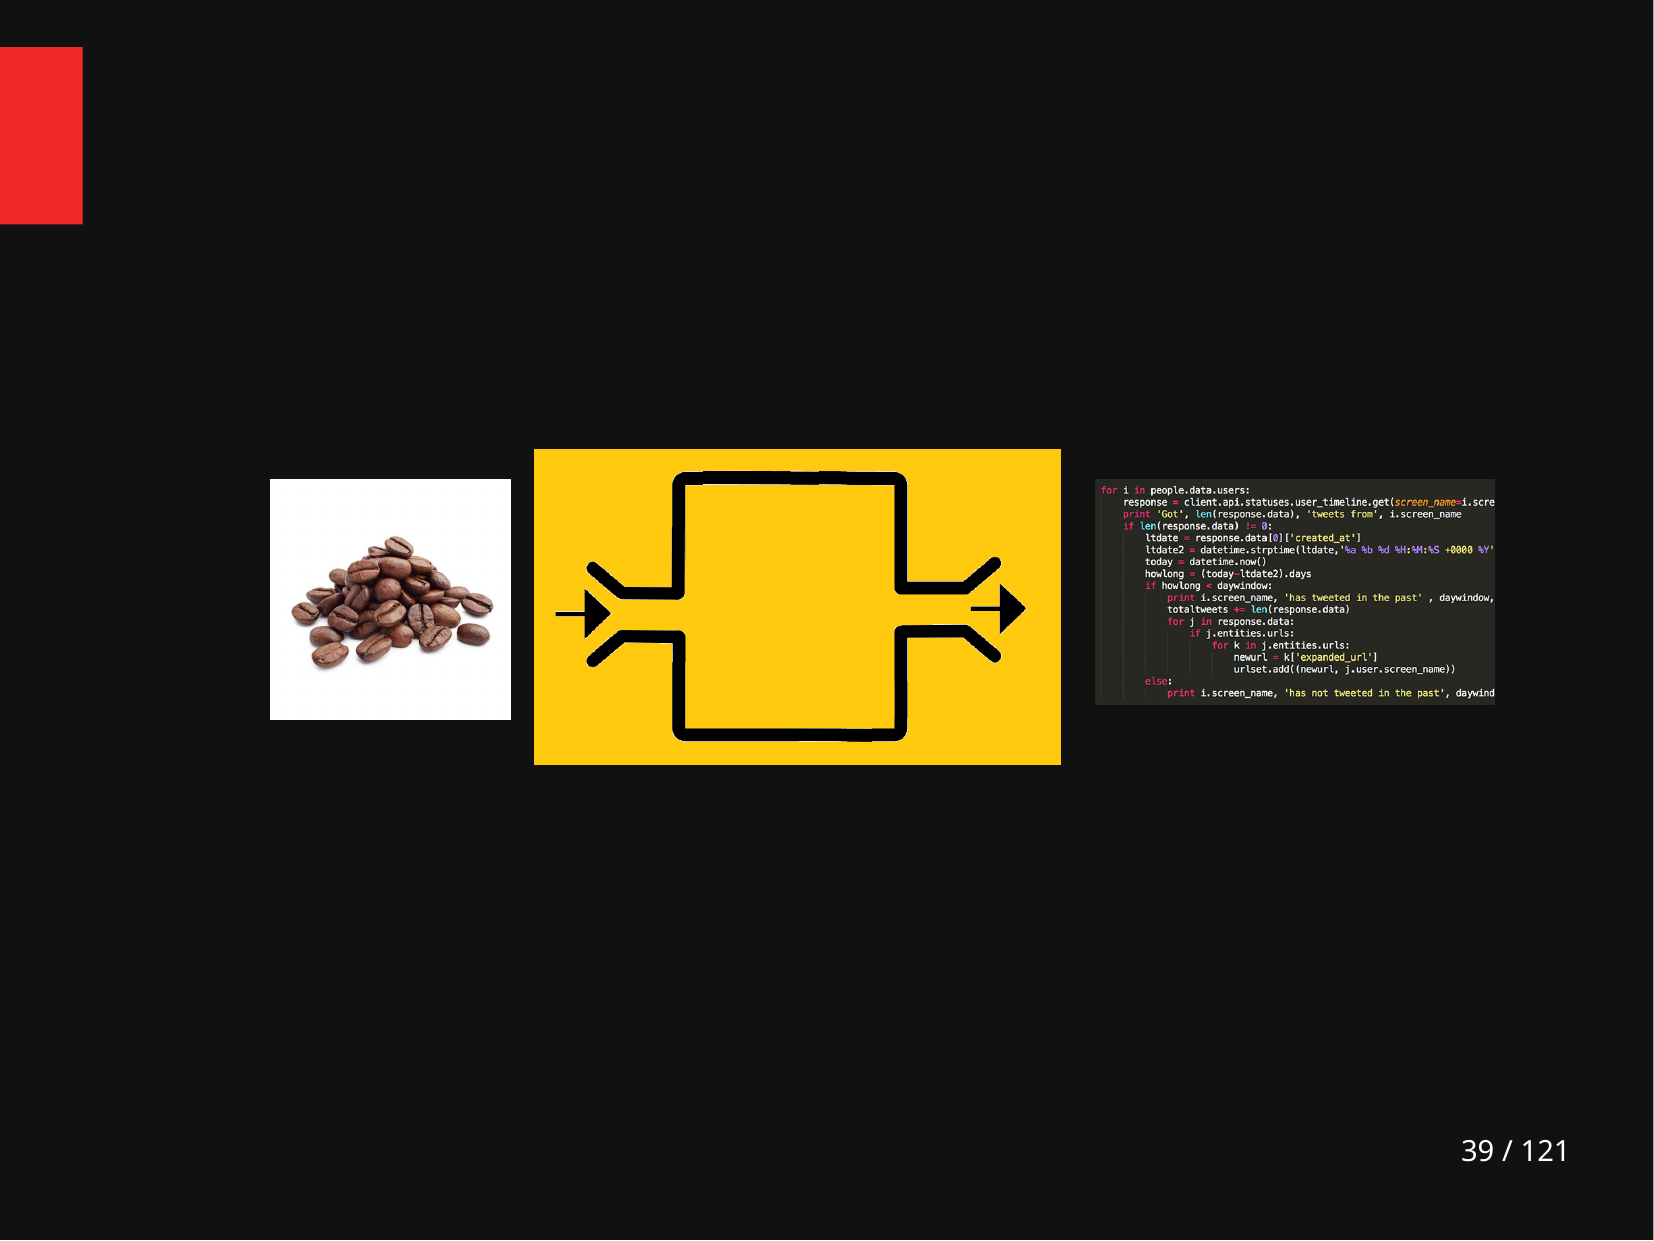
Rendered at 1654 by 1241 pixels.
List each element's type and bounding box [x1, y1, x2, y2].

picture [534, 449, 1061, 766]
picture [1095, 479, 1495, 706]
picture [270, 479, 511, 721]
